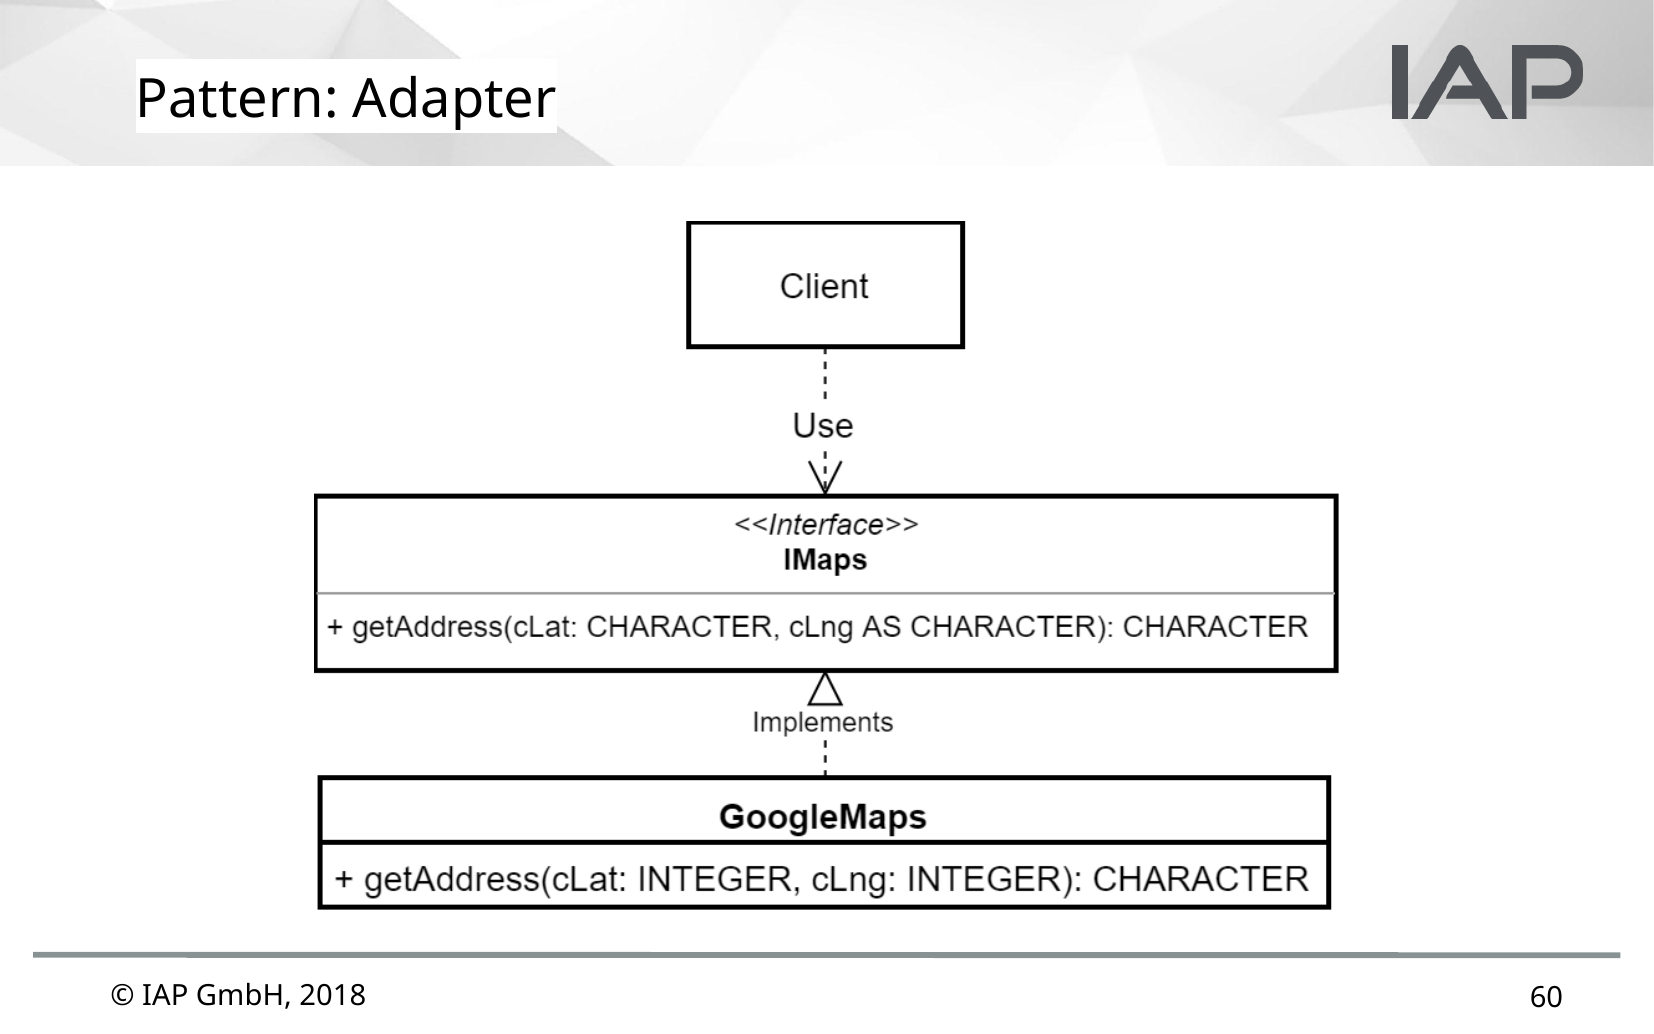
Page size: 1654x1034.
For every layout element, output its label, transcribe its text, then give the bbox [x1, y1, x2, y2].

title Pattern: Adapter [135, 41, 1264, 152]
picture [314, 221, 1340, 916]
picture [0, 0, 1654, 166]
